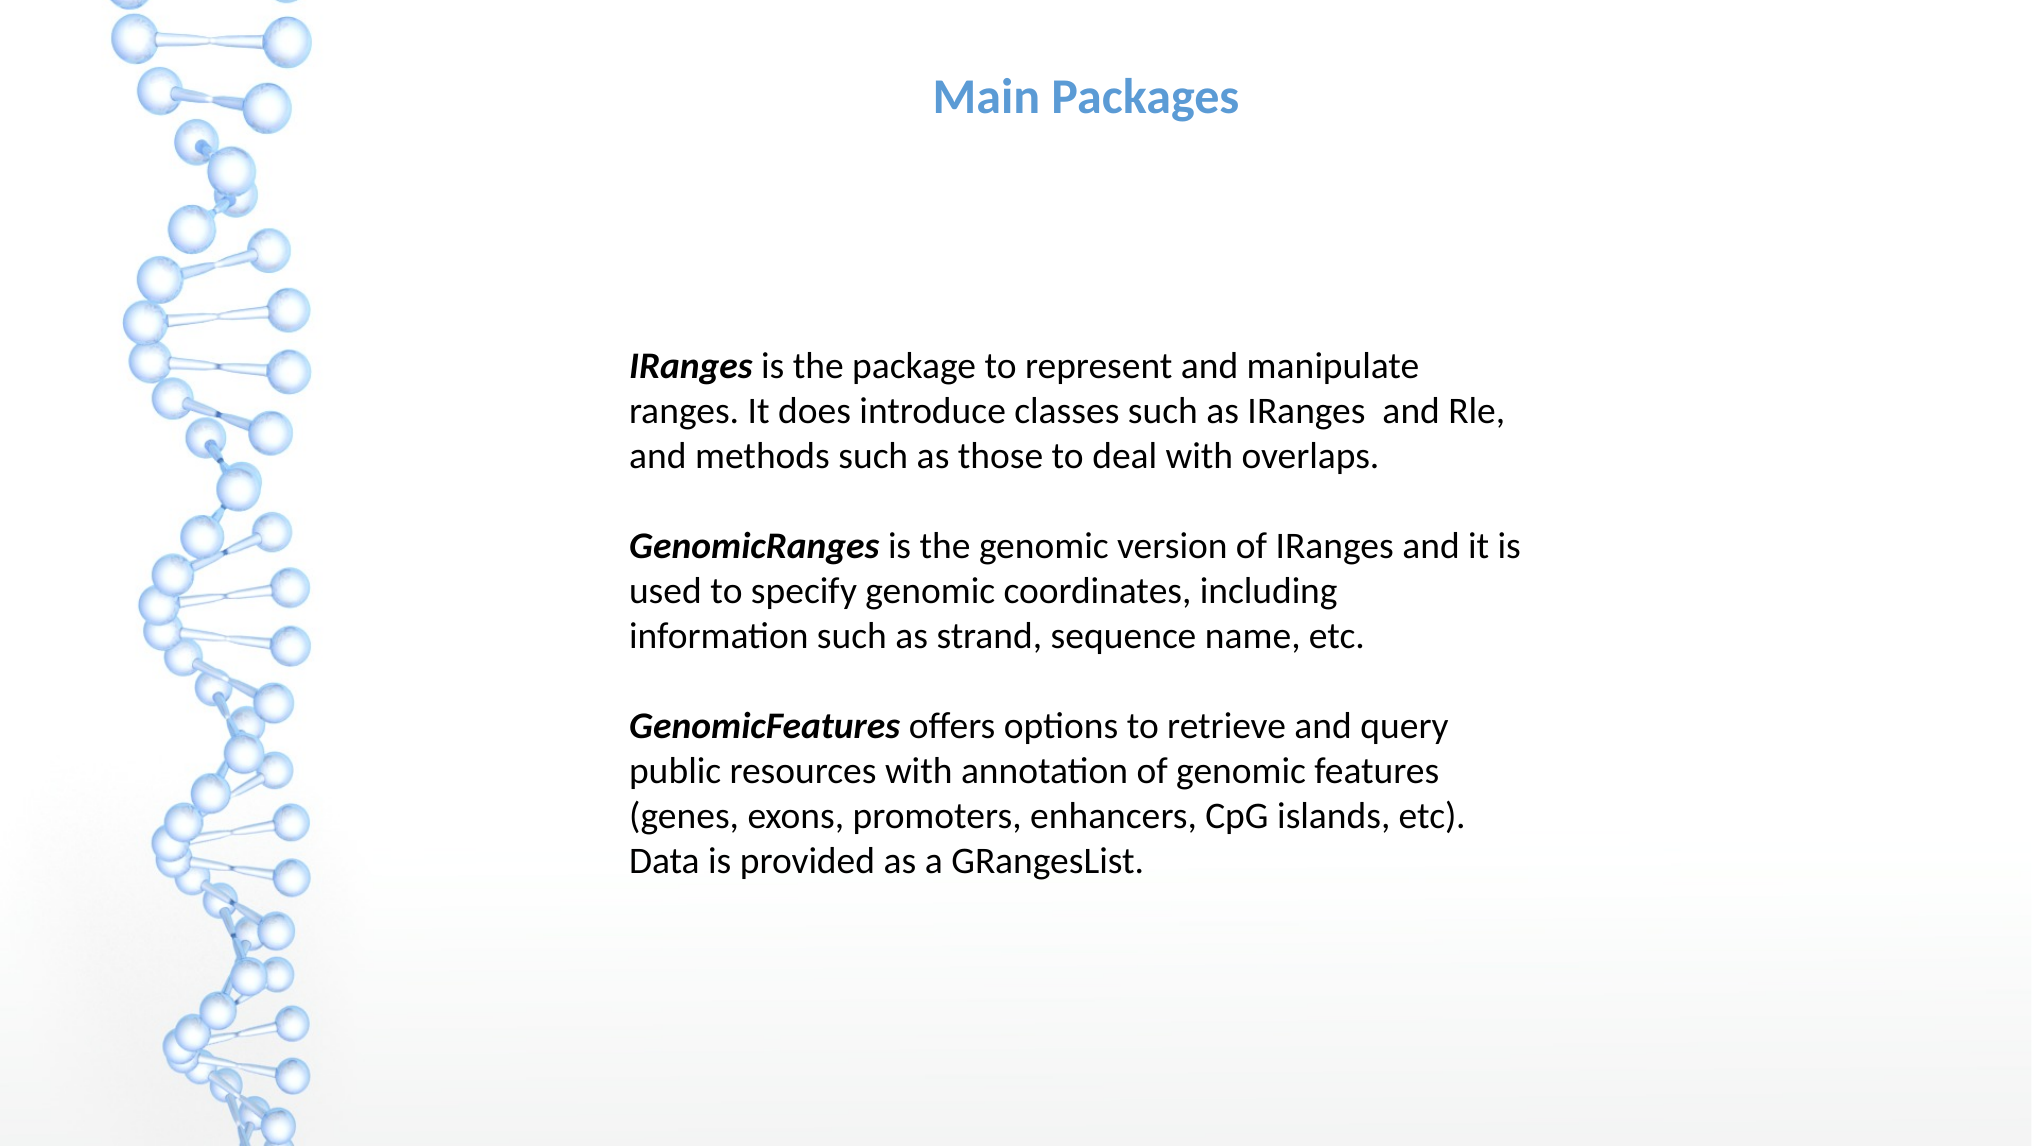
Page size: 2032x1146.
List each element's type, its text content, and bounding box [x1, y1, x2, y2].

text_box IRanges is the package to represent and manipulate ranges. It does introduce classes such as IRanges and Rle, and methods such as those to deal with overlaps. GenomicRanges is the genomic version of IRanges and it is used to specify genomic coordinates, including information such as strand, sequence name, etc. GenomicFeatures offers options to retrieve and query public resources with annotation of genomic features (genes, exons, promoters, enhancers, CpG islands, etc). Data is provided as a GRangesList. [614, 333, 1539, 895]
text_box Main Packages [917, 55, 1261, 132]
